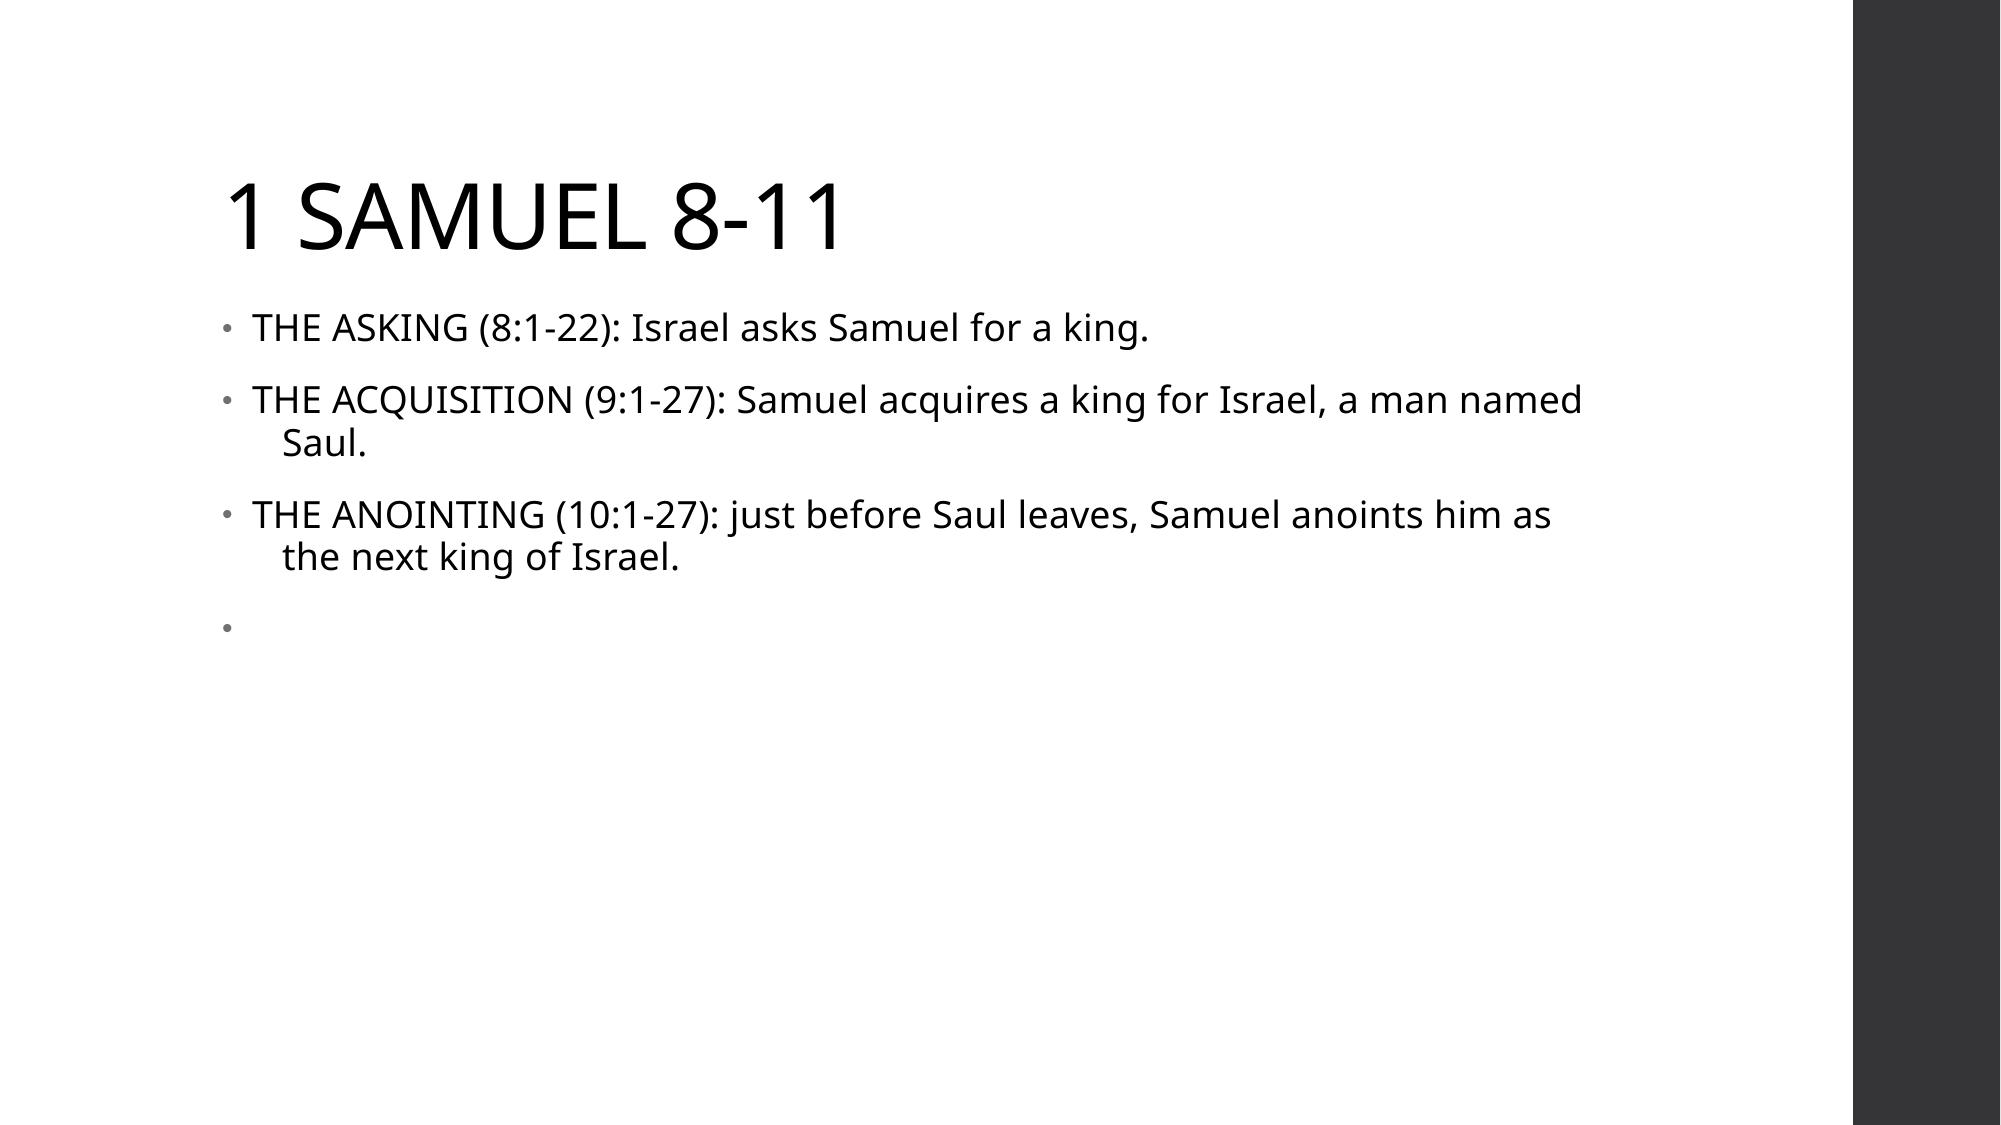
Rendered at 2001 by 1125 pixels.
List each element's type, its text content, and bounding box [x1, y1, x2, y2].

title 1 SAMUEL 8-11 [206, 60, 1797, 278]
list THE ASKING (8:1-22): Israel asks Samuel for a king. THE ACQUISITION (9:1-27): Samuel acquires a king for Israel, a man named Saul. THE ANOINTING (10:1-27): just before Saul leaves, Samuel anoints him as the next king of Israel. [206, 299, 1617, 1014]
